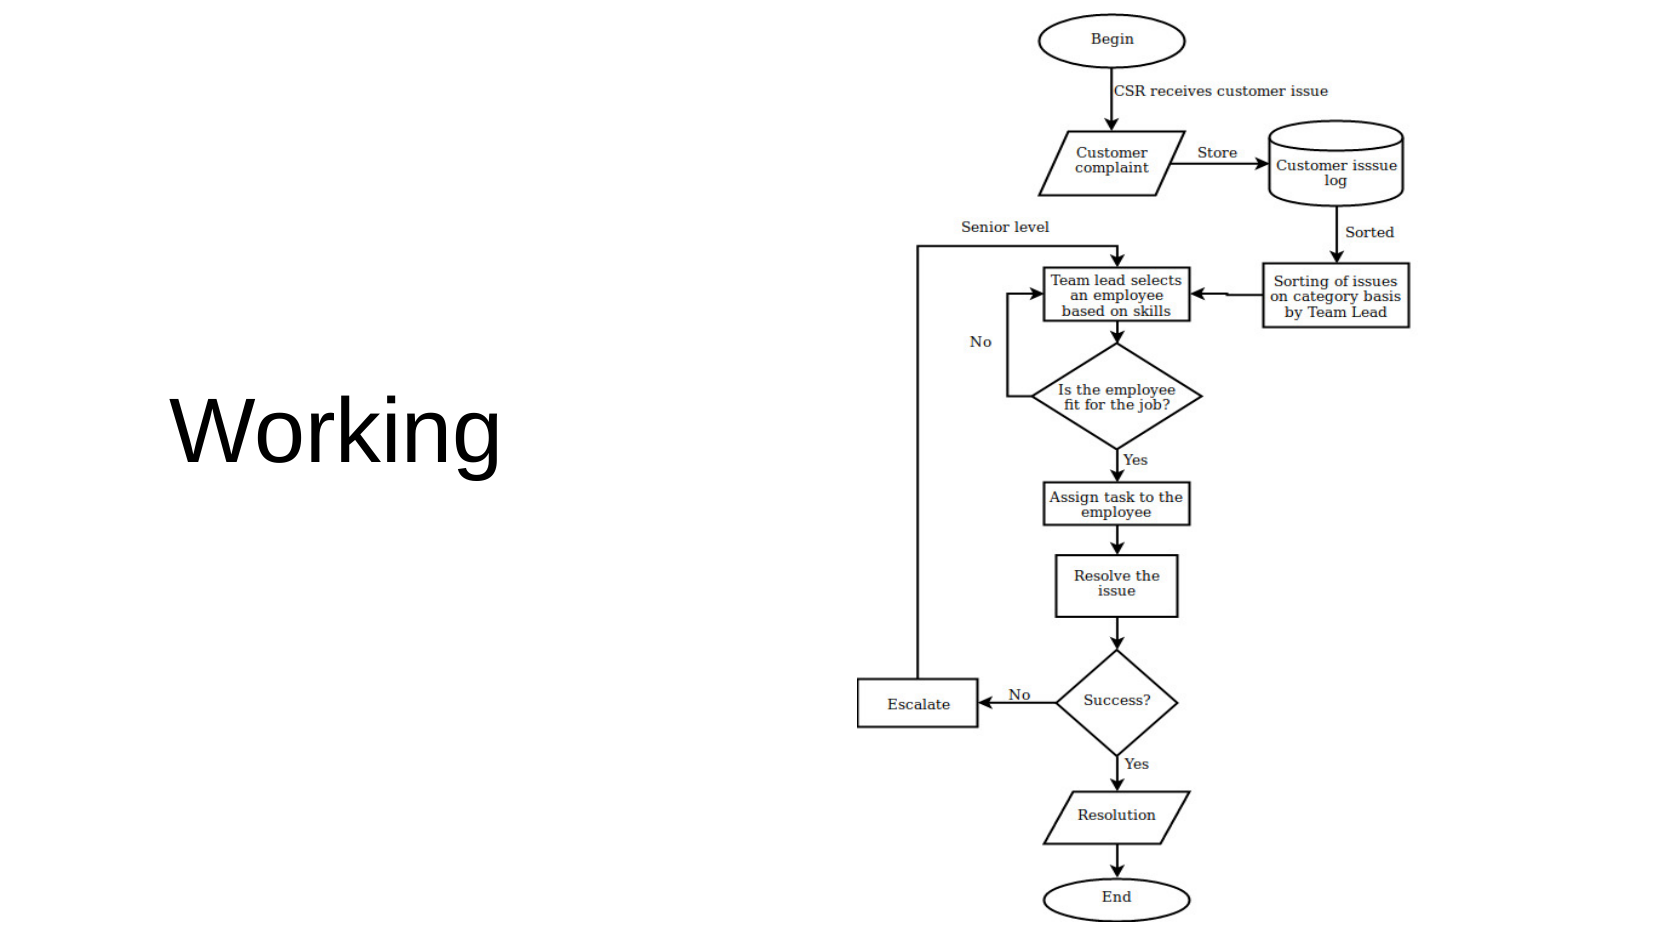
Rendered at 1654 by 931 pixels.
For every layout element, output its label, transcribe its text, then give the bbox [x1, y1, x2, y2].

title Working [0, 352, 857, 508]
picture [857, 13, 1418, 922]
